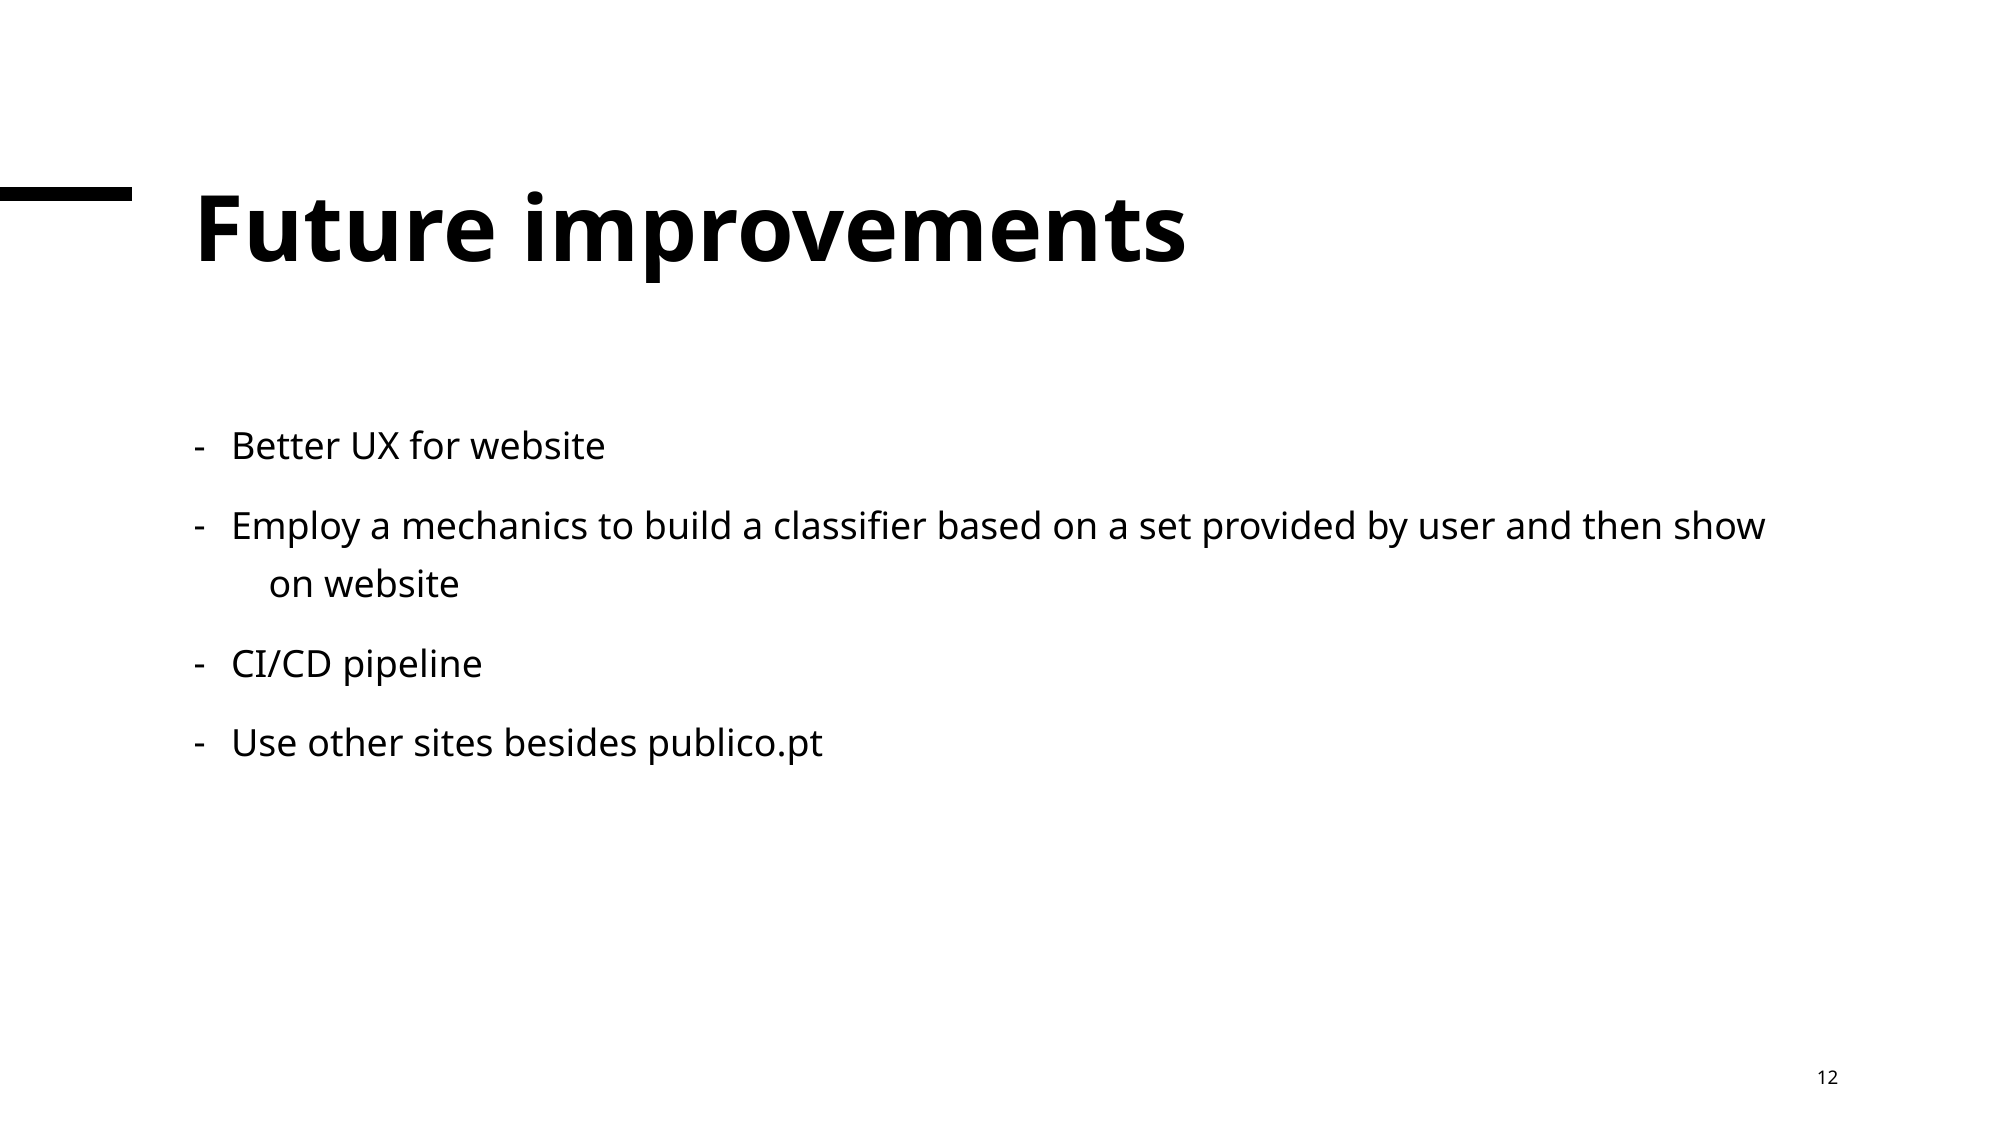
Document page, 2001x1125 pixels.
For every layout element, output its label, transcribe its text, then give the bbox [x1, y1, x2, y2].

text_box ‹#› [1801, 1048, 1956, 1109]
list Better UX for website Employ a mechanics to build a classifier based on a set provided by user and then show on website CI/CD pipeline Use other sites besides publico.pt [178, 401, 1807, 1032]
title Future improvements [178, 178, 1807, 392]
